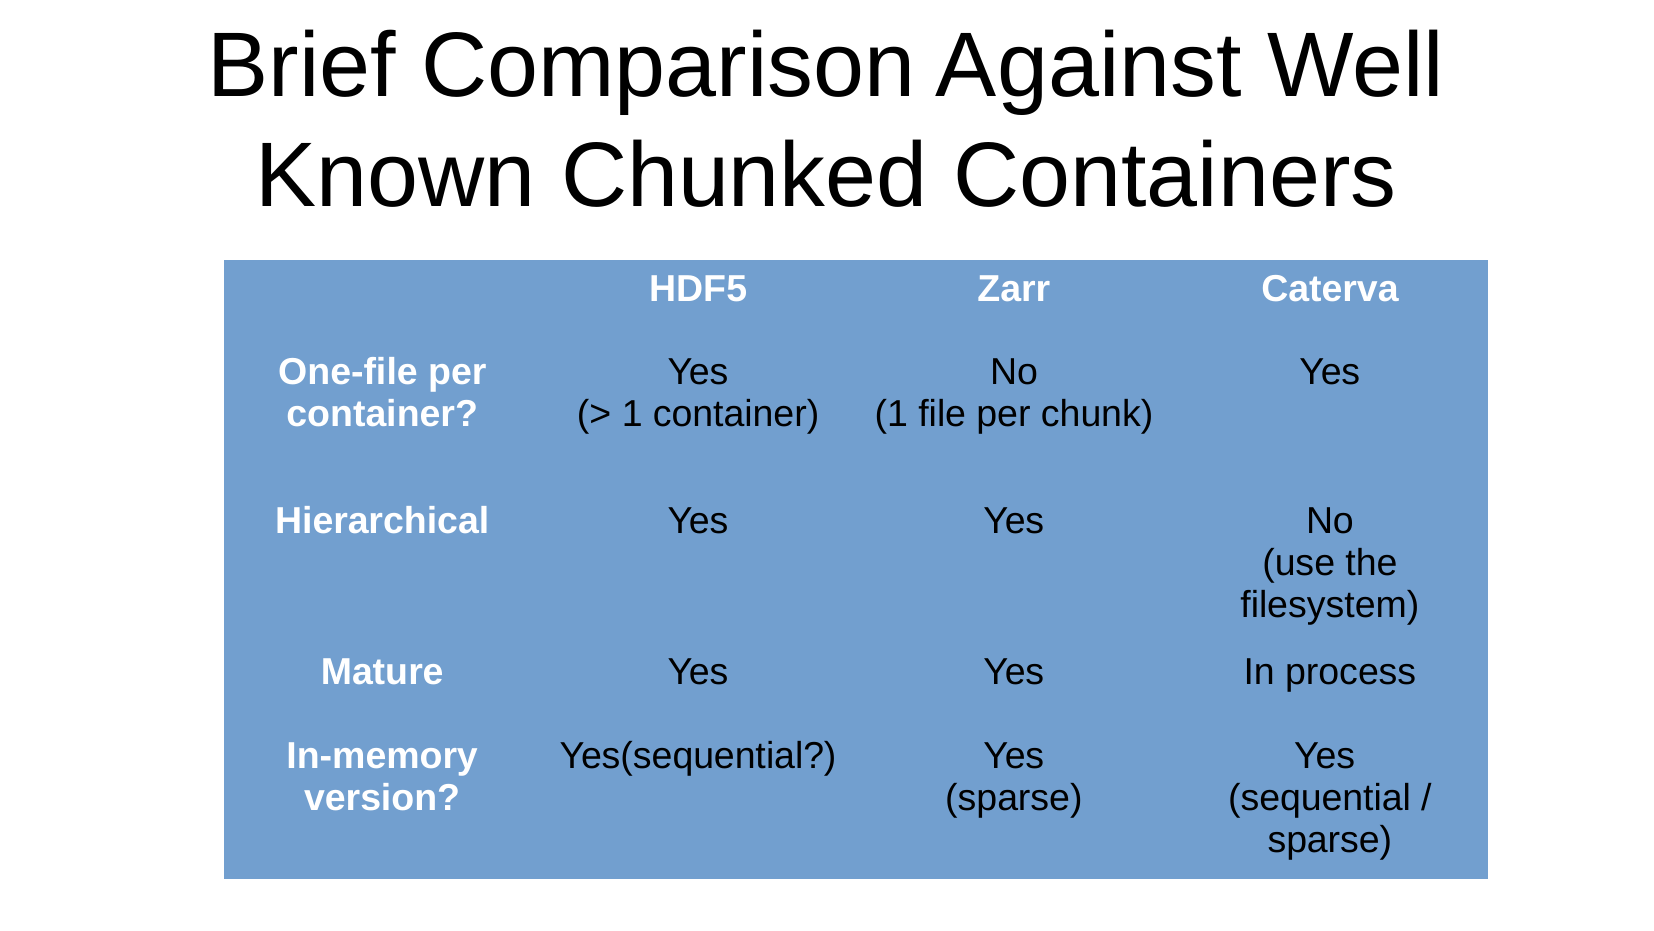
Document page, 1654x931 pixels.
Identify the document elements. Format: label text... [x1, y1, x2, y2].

table_cell Yes [540, 643, 856, 727]
table_cell Yes (> 1 container) [540, 343, 856, 492]
table_cell Hierarchical [224, 492, 540, 643]
table_header Caterva [1172, 260, 1488, 343]
table_cell No (use the filesystem) [1172, 492, 1488, 643]
table_cell Yes (sparse) [856, 727, 1172, 879]
table_header HDF5 [540, 260, 856, 343]
title Brief Comparison Against Well Known Chunked Containers [82, 4, 1571, 225]
table_cell Yes (sequential?) [540, 727, 856, 879]
table_cell Yes [856, 643, 1172, 727]
table_header [224, 260, 540, 343]
table_cell Mature [224, 643, 540, 727]
table_cell Yes [856, 492, 1172, 643]
table_cell Yes [540, 492, 856, 643]
table_cell Yes (sequential / sparse) [1172, 727, 1488, 879]
table_cell One-file per container? [224, 343, 540, 492]
table_cell In process [1172, 643, 1488, 727]
table_cell No (1 file per chunk) [856, 343, 1172, 492]
table_cell In-memory version? [224, 727, 540, 879]
table_cell Yes [1172, 343, 1488, 492]
table_header Zarr [856, 260, 1172, 343]
